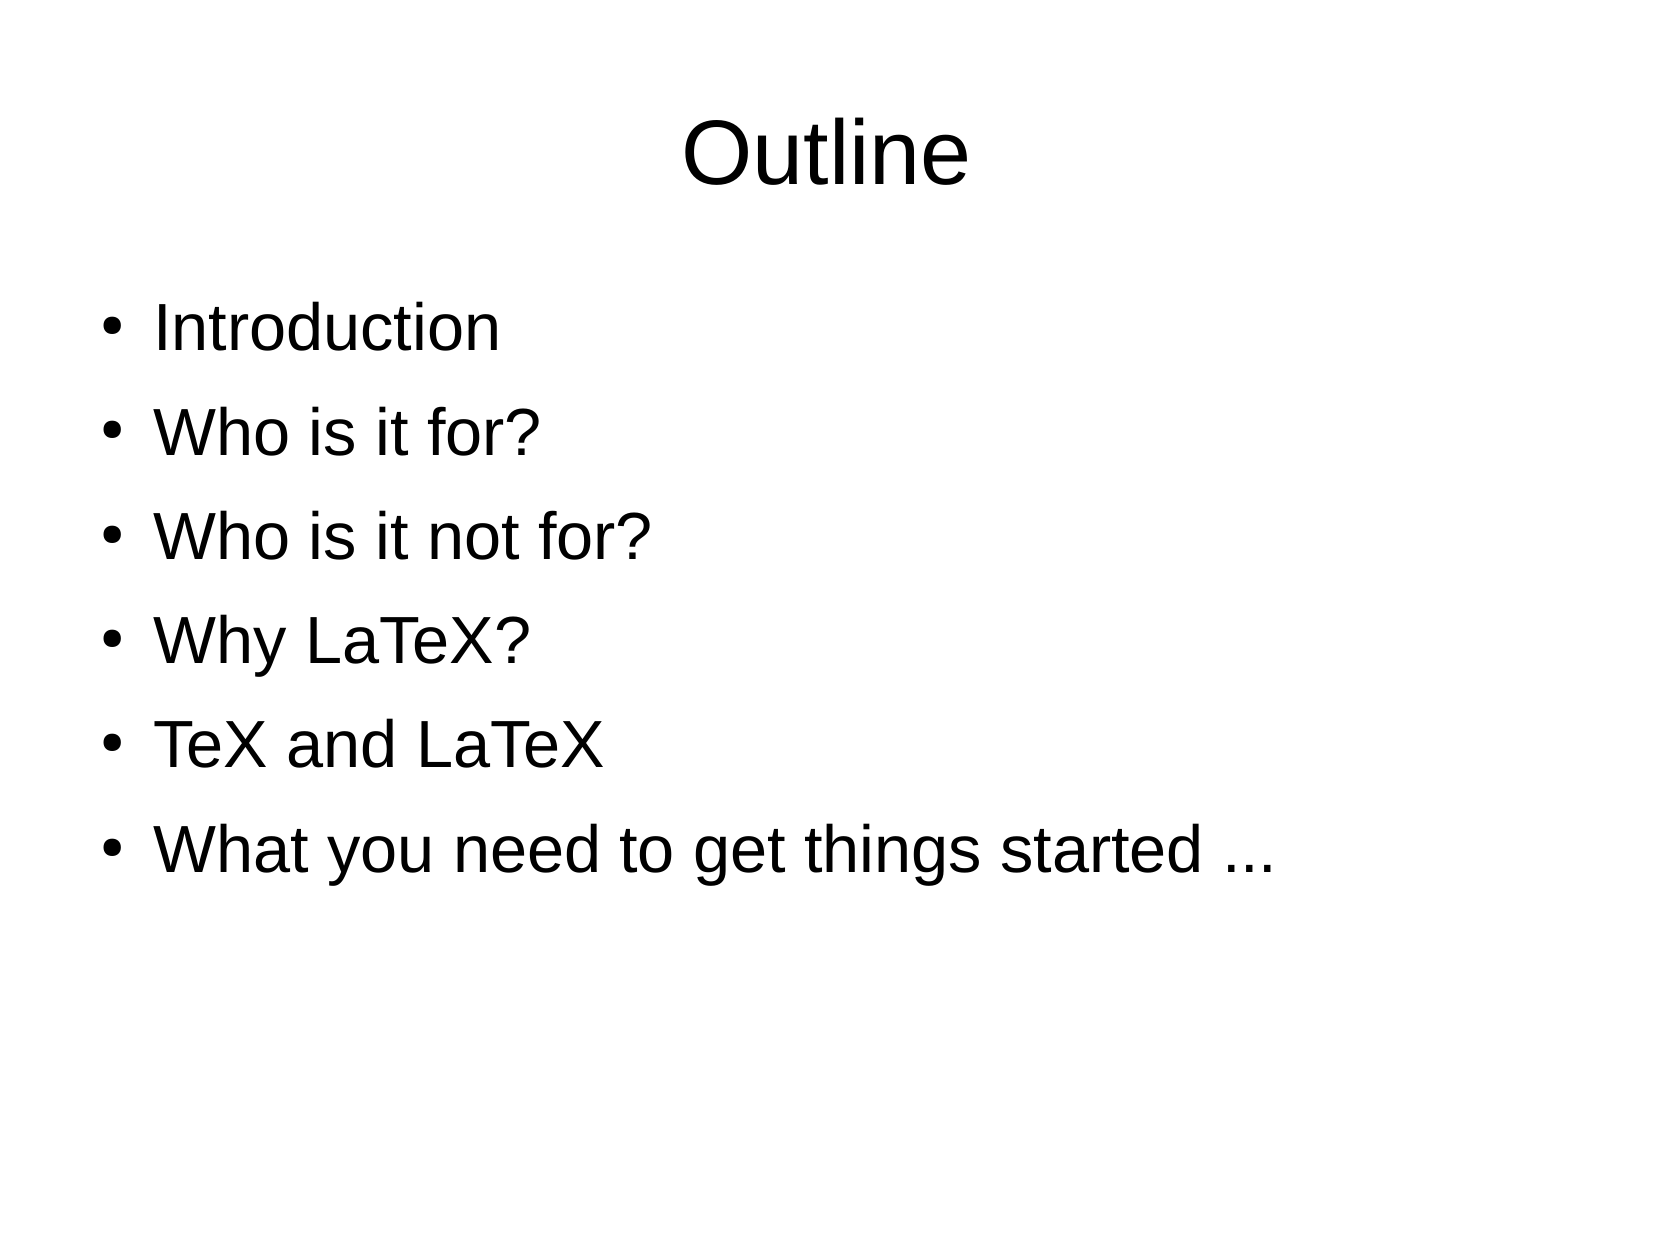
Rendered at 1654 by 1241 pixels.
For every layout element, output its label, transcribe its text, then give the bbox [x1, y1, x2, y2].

title Outline [82, 49, 1571, 257]
list Introduction Who is it for? Who is it not for? Why LaTeX? TeX and LaTeX What you need to get things started ... [82, 290, 1571, 1010]
